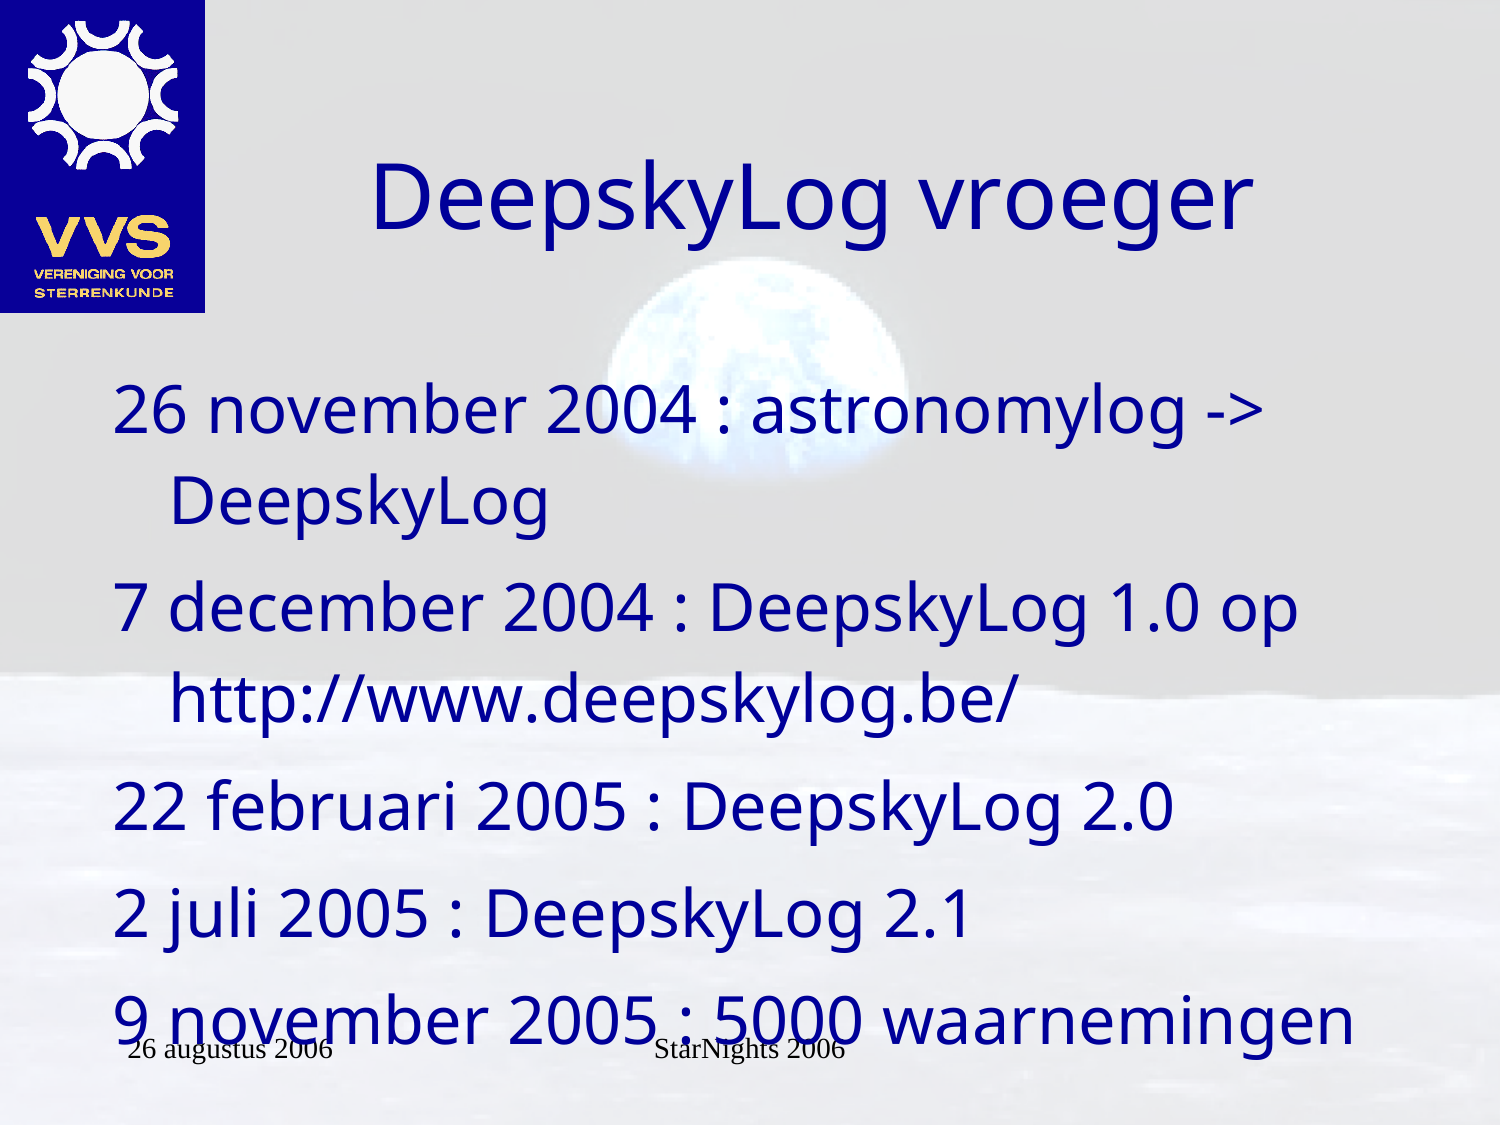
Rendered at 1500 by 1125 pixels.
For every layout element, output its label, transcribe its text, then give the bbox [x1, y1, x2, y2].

title DeepskyLog vroeger [237, 76, 1388, 312]
list 26 november 2004 : astronomylog -> DeepskyLog 7 december 2004 : DeepskyLog 1.0 op http://www.deepskylog.be/ 22 februari 2005 : DeepskyLog 2.0 2 juli 2005 : DeepskyLog 2.1 9 november 2005 : 5000 waarnemingen [112, 362, 1388, 1001]
picture [0, 0, 205, 313]
